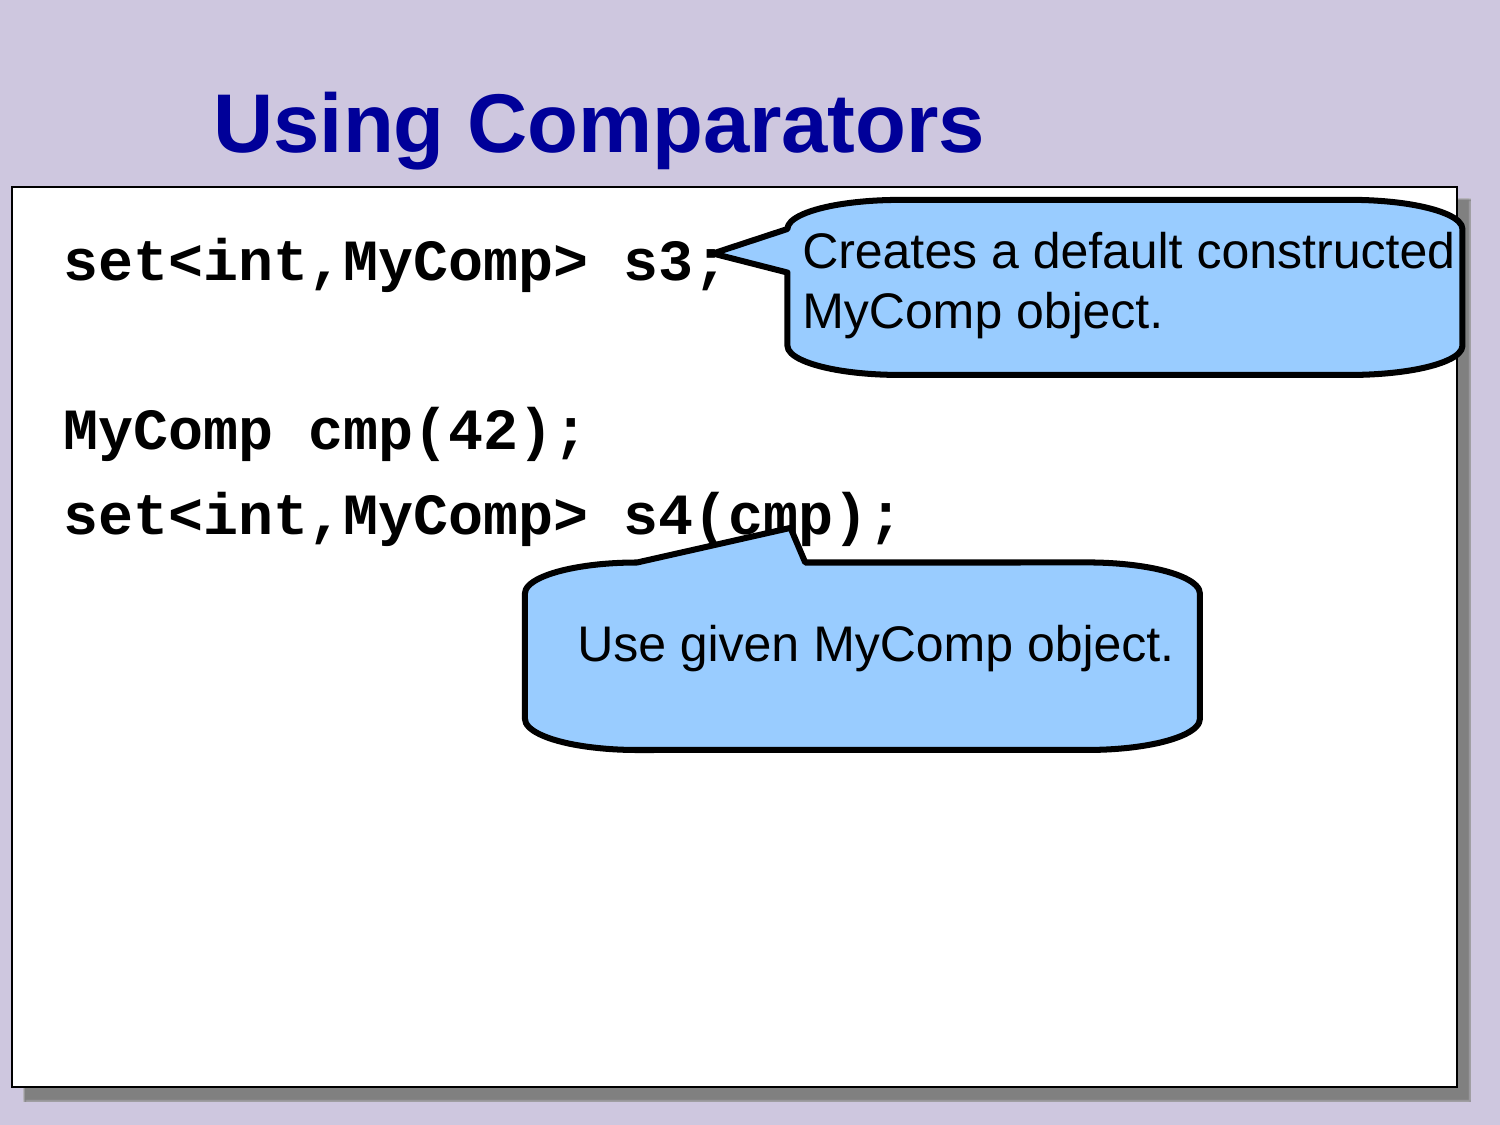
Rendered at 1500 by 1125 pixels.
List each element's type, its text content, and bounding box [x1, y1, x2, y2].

text_box [12, 187, 1457, 1088]
text_box Use given MyComp object. [562, 604, 1190, 680]
list set<int,MyComp> s3; MyComp cmp(42); set<int,MyComp> s4(cmp); [49, 215, 1468, 868]
text_box Creates a default constructed MyComp object. [787, 211, 1494, 346]
text_box [712, 229, 787, 273]
text_box [524, 527, 1200, 751]
text_box [811, 199, 1439, 211]
text_box [787, 346, 1463, 375]
title Using Comparators [198, 17, 1468, 215]
